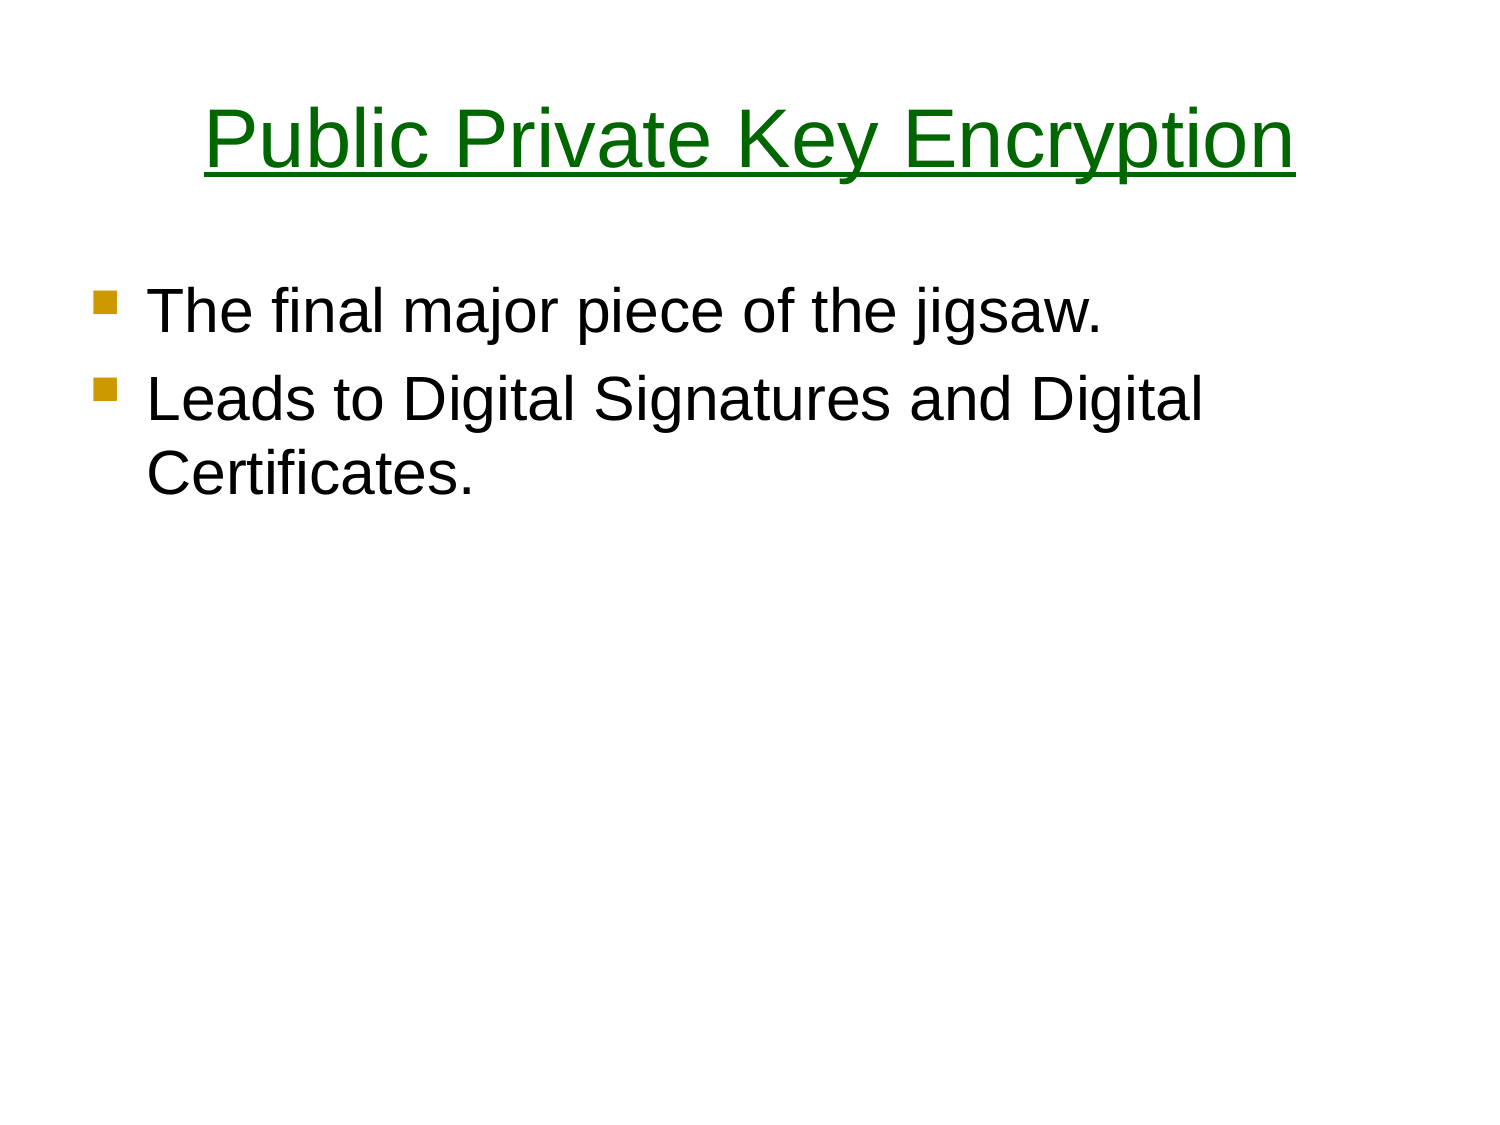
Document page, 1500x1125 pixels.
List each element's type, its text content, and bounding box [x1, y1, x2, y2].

title Public Private Key Encryption [75, 88, 1425, 190]
list The final major piece of the jigsaw. Leads to Digital Signatures and Digital Certificates. [75, 262, 1425, 1006]
